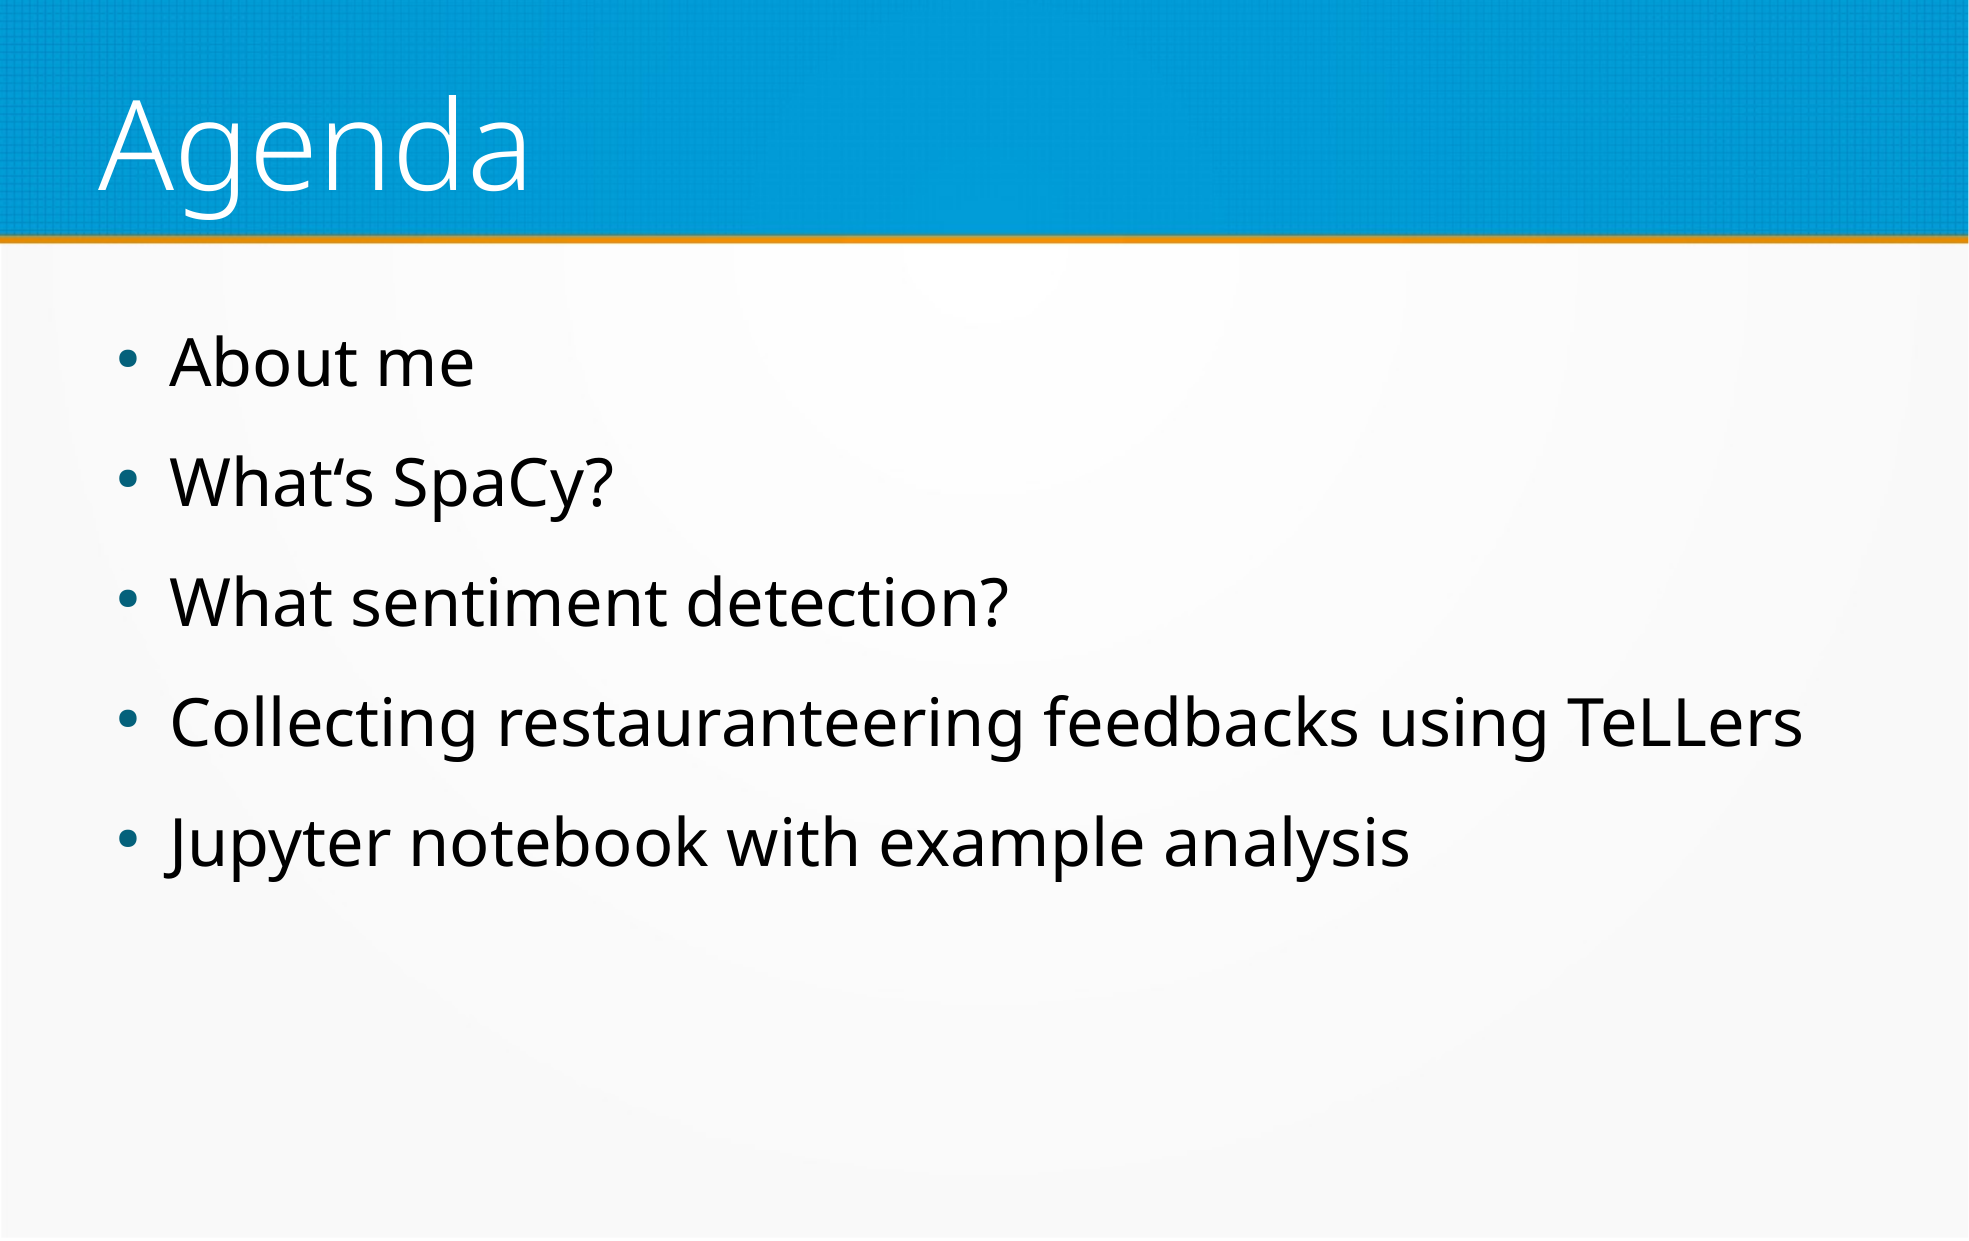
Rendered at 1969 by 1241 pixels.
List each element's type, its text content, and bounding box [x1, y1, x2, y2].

picture [0, 233, 1969, 1241]
list About me What‘s SpaCy? What sentiment detection? Collecting restauranteering feedbacks using TeLLers Jupyter notebook with example analysis [98, 315, 1861, 1081]
title Agenda [98, 19, 1870, 227]
